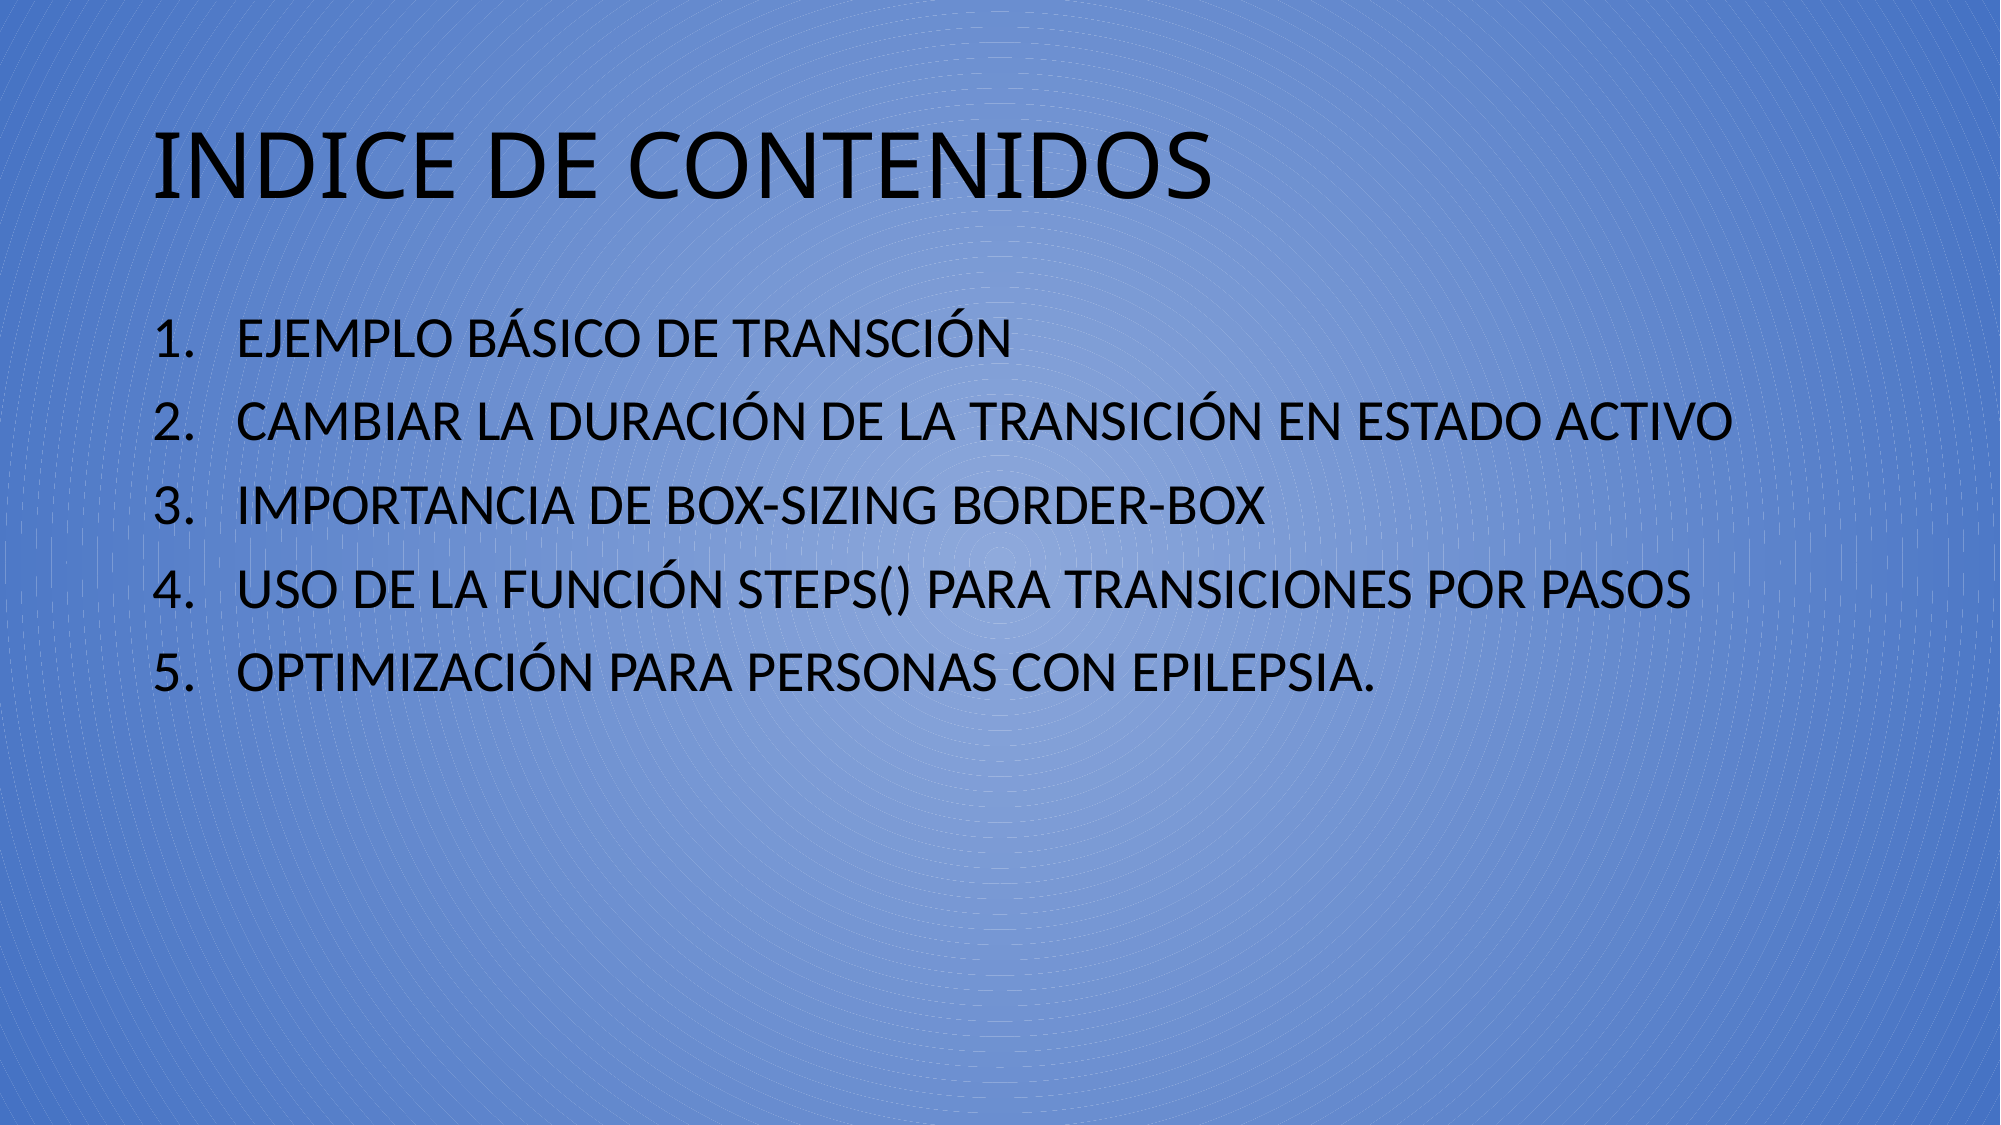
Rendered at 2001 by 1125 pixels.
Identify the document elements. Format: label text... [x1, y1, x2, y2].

title INDICE DE CONTENIDOS [137, 59, 1863, 278]
list EJEMPLO BÁSICO DE TRANSCIÓN CAMBIAR LA DURACIÓN DE LA TRANSICIÓN EN ESTADO ACTIVO IMPORTANCIA DE BOX-SIZING BORDER-BOX USO DE LA FUNCIÓN STEPS() PARA TRANSICIONES POR PASOS OPTIMIZACIÓN PARA PERSONAS CON EPILEPSIA. [137, 299, 1863, 1014]
